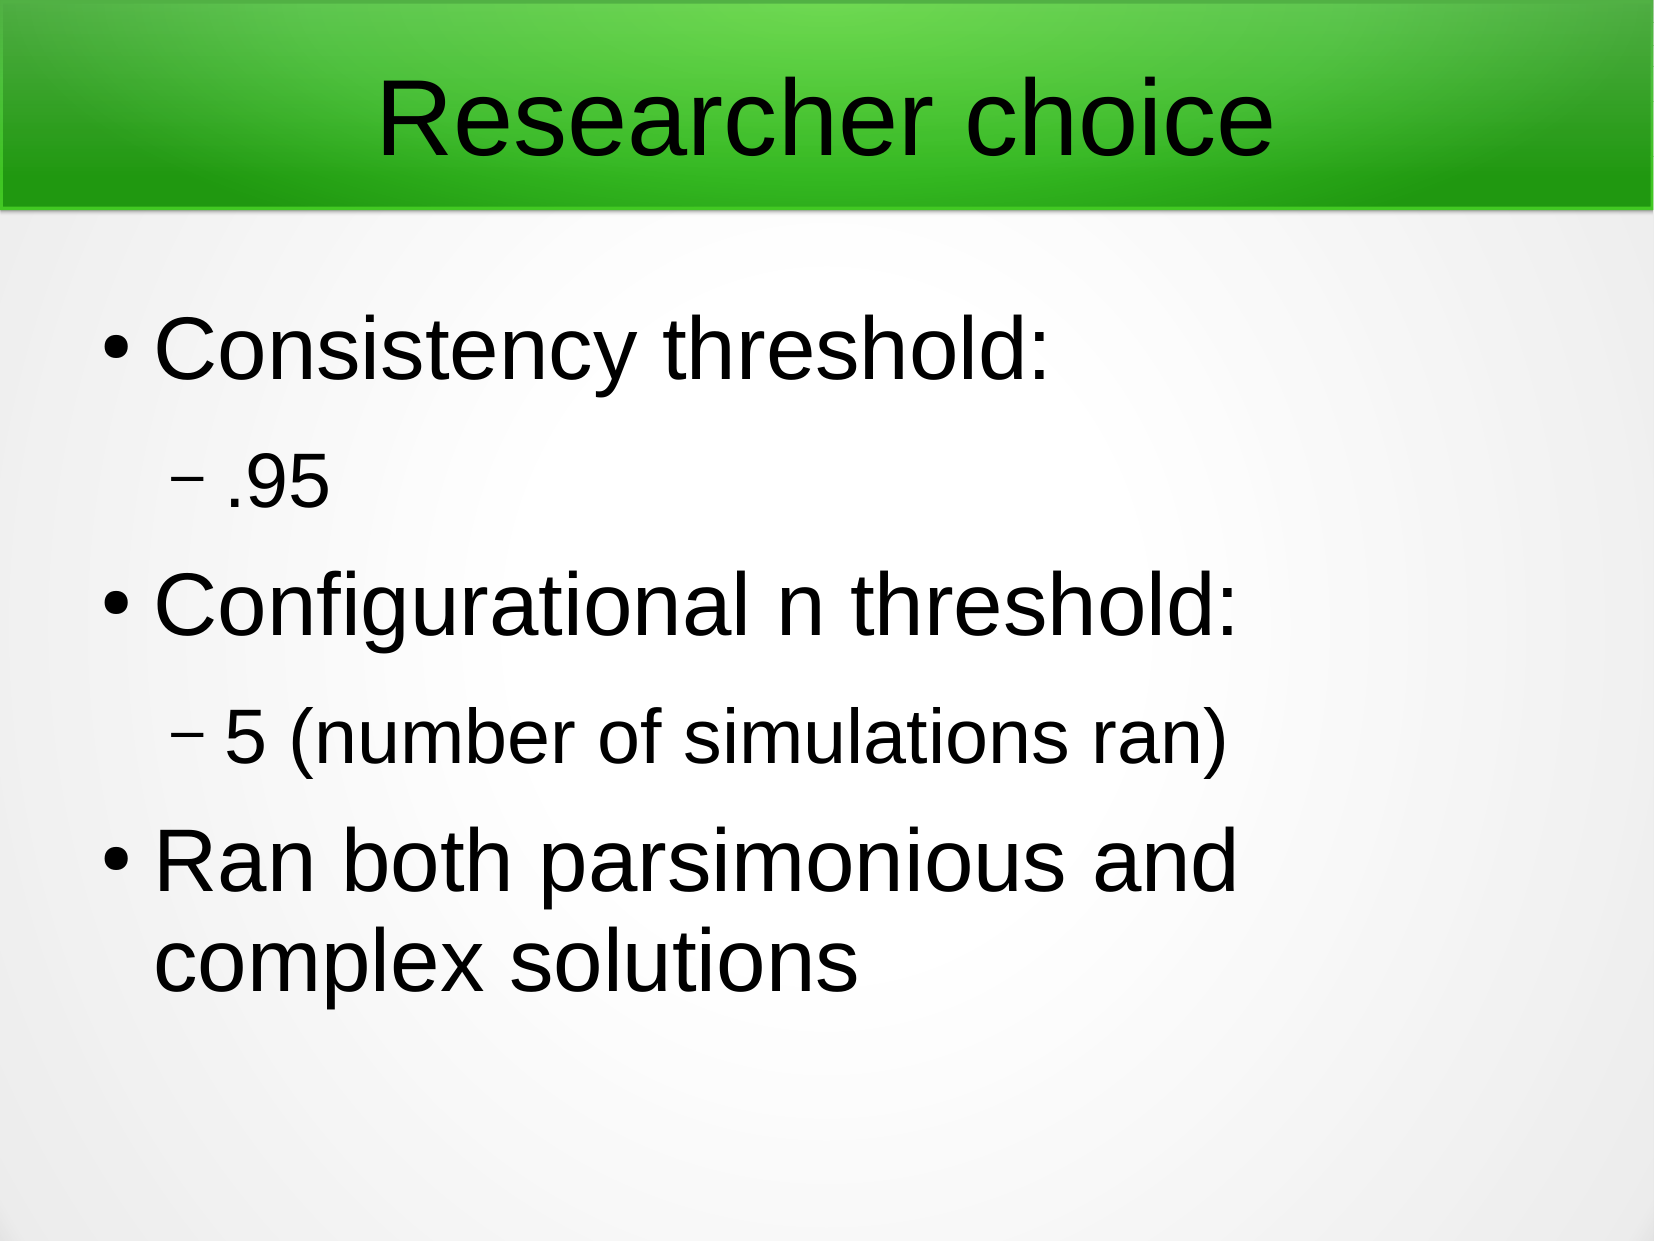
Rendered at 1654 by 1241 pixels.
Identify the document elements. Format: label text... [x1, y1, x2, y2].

title Researcher choice [82, 47, 1571, 189]
list Consistency threshold: .95 Configurational n threshold: 5 (number of simulations ran) Ran both parsimonious and complex solutions [82, 299, 1571, 1019]
